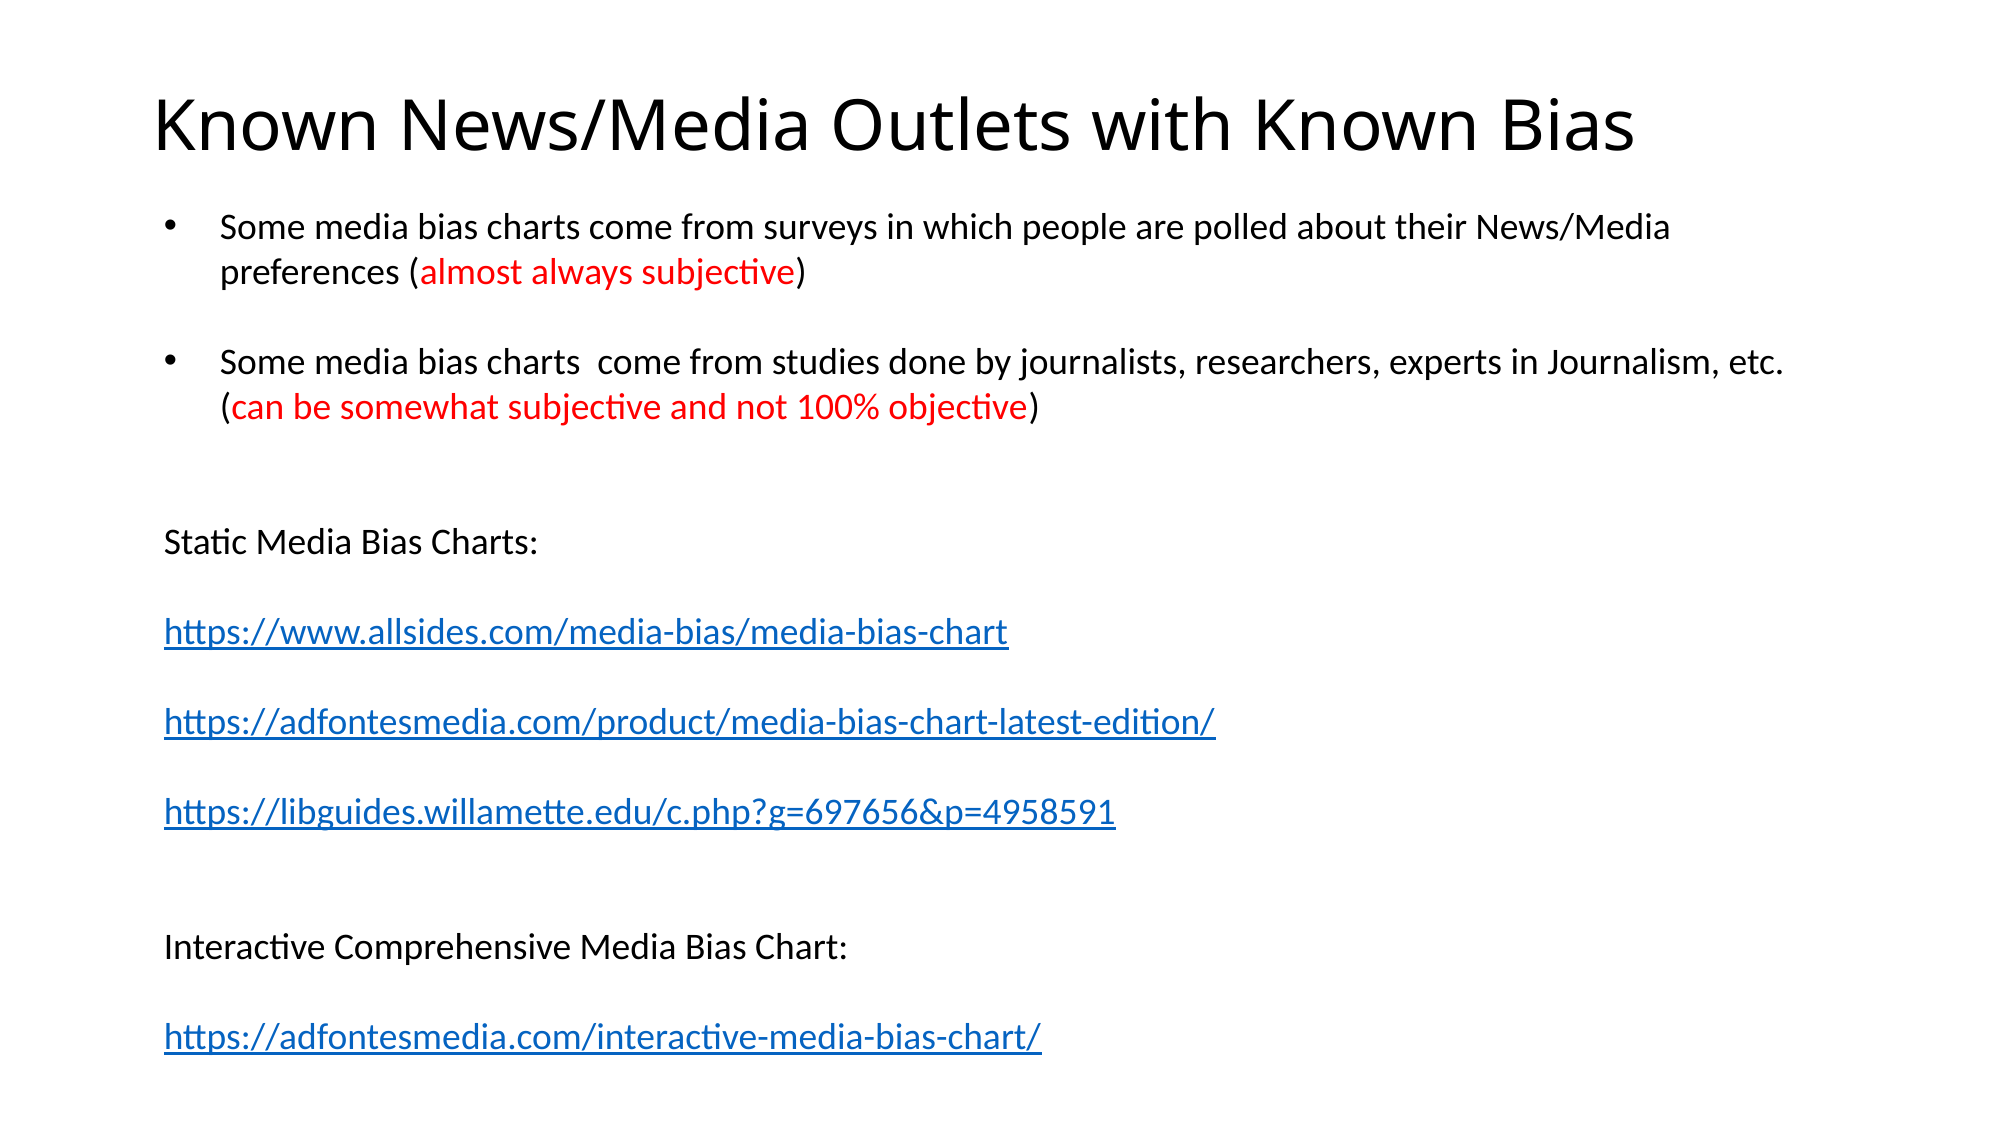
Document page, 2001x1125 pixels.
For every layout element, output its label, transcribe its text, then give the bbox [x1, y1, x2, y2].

title Known News/Media Outlets with Known Bias [137, 59, 1863, 195]
text_box Some media bias charts come from surveys in which people are polled about their News/Media preferences (almost always subjective) Some media bias charts come from studies done by journalists, researchers, experts in Journalism, etc. (can be somewhat subjective and not 100% objective) Static Media Bias Charts: https://www.allsides.com/media-bias/media-bias-chart https://adfontesmedia.com/product/media-bias-chart-latest-edition/ https://libguides.willamette.edu/c.php?g=697656&p=4958591 Interactive Comprehensive Media Bias Chart: https://adfontesmedia.com/interactive-media-bias-chart/ [148, 194, 1851, 1065]
